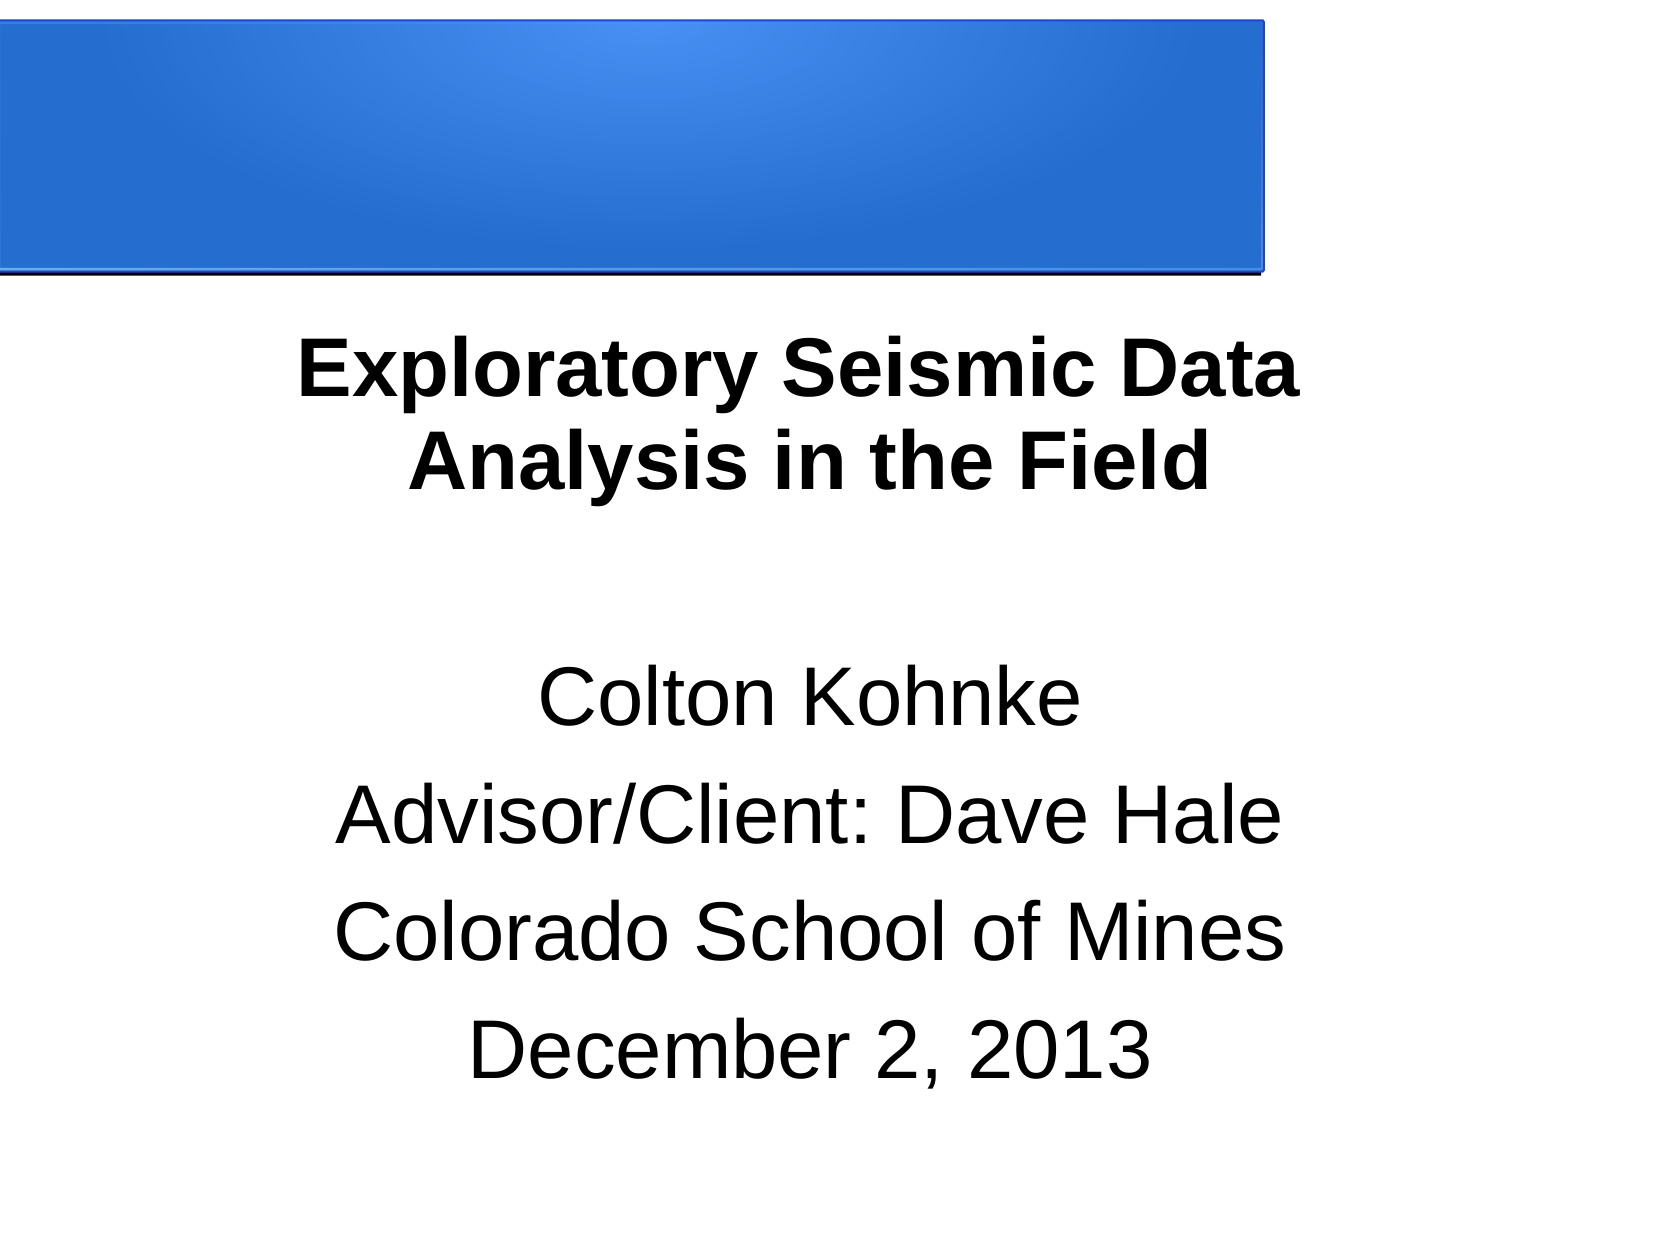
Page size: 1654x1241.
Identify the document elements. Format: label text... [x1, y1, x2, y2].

subtitle Exploratory Seismic Data Analysis in the Field Colton Kohnke Advisor/Client: Dave Hale Colorado School of Mines December 2, 2013 [82, 203, 1538, 1097]
